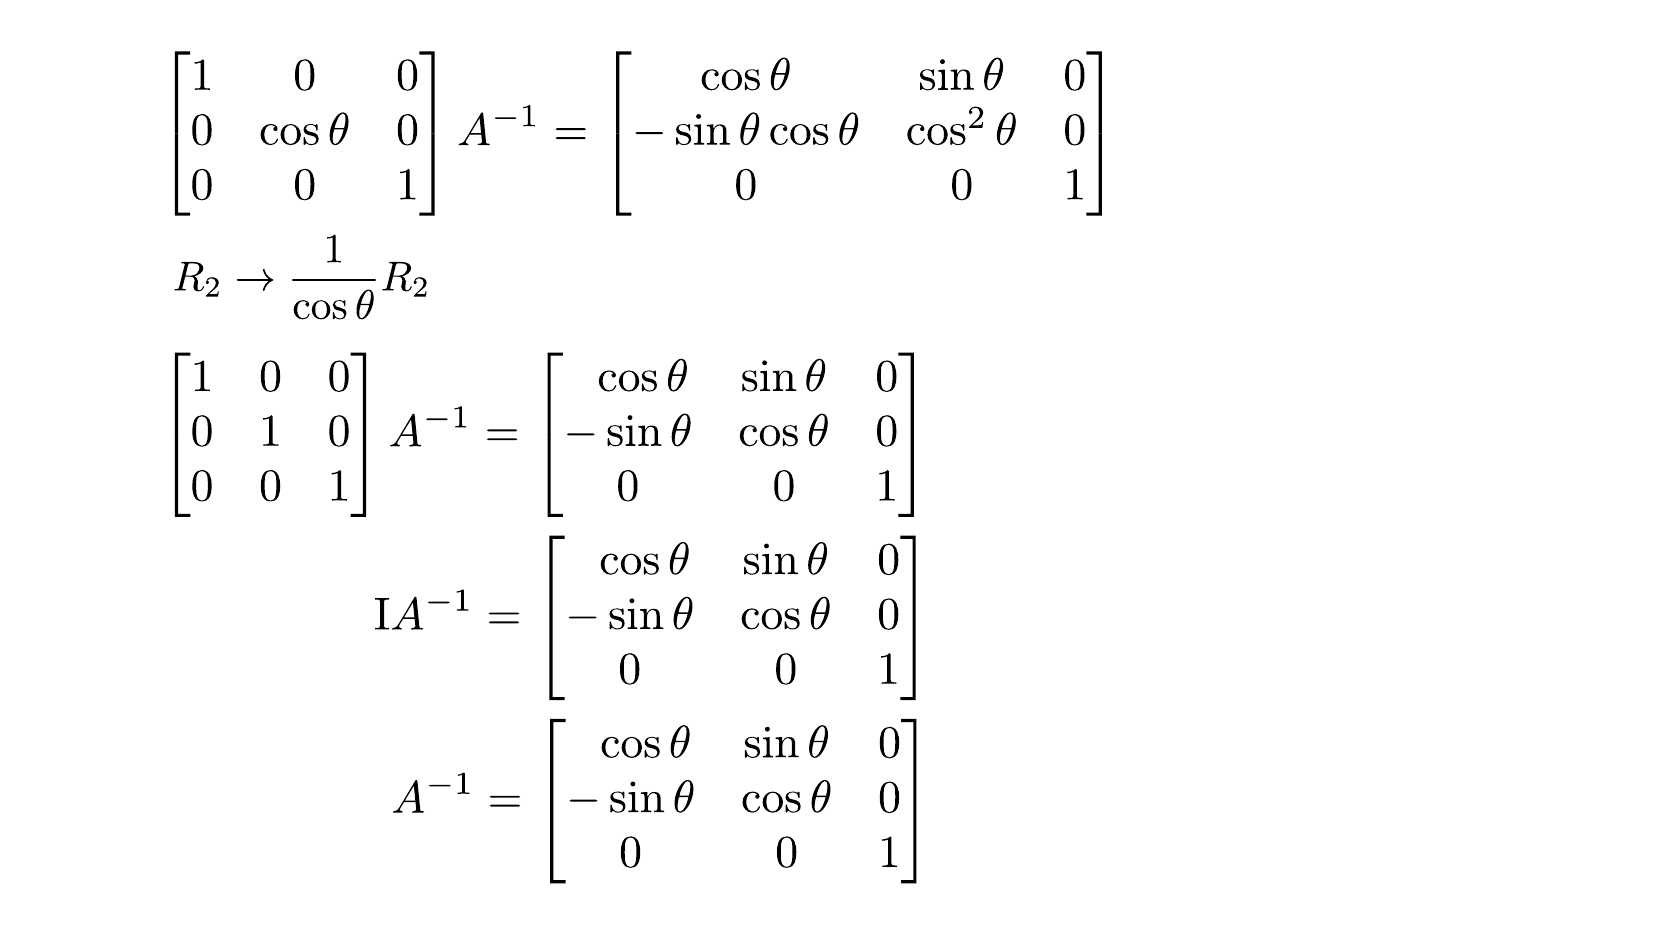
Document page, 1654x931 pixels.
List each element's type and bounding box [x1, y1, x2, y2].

text_box [375, 535, 916, 701]
text_box [174, 234, 427, 320]
text_box [392, 718, 917, 884]
subtitle [47, 35, 1607, 898]
text_box [162, 51, 1102, 216]
text_box [162, 352, 914, 517]
